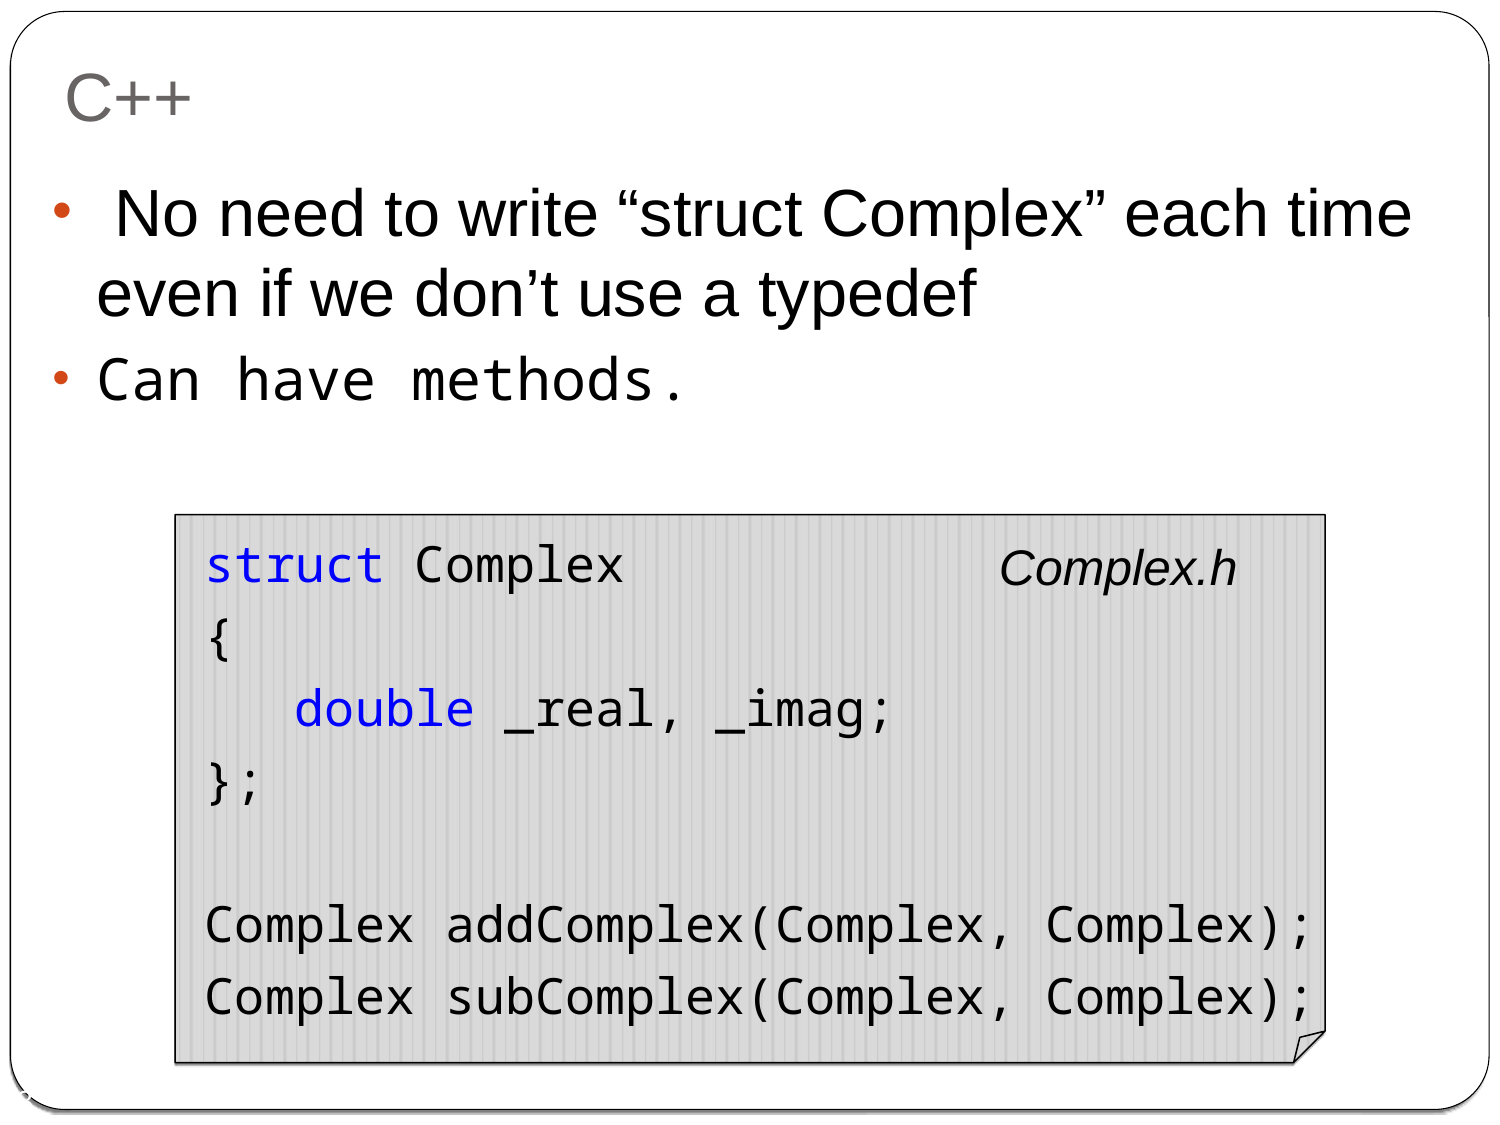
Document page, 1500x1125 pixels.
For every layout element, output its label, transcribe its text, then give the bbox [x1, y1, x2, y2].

text_box Complex.h [968, 512, 1268, 618]
slide_number <number> [0, 1074, 50, 1125]
list No need to write “struct Complex” each time even if we don’t use a typedef Can have methods. [37, 162, 1463, 1088]
text_box struct Complex { double _real, _imag; }; Complex addComplex(Complex, Complex); Complex subComplex(Complex, Complex); [175, 514, 1326, 1063]
title C++ [50, 45, 1450, 150]
